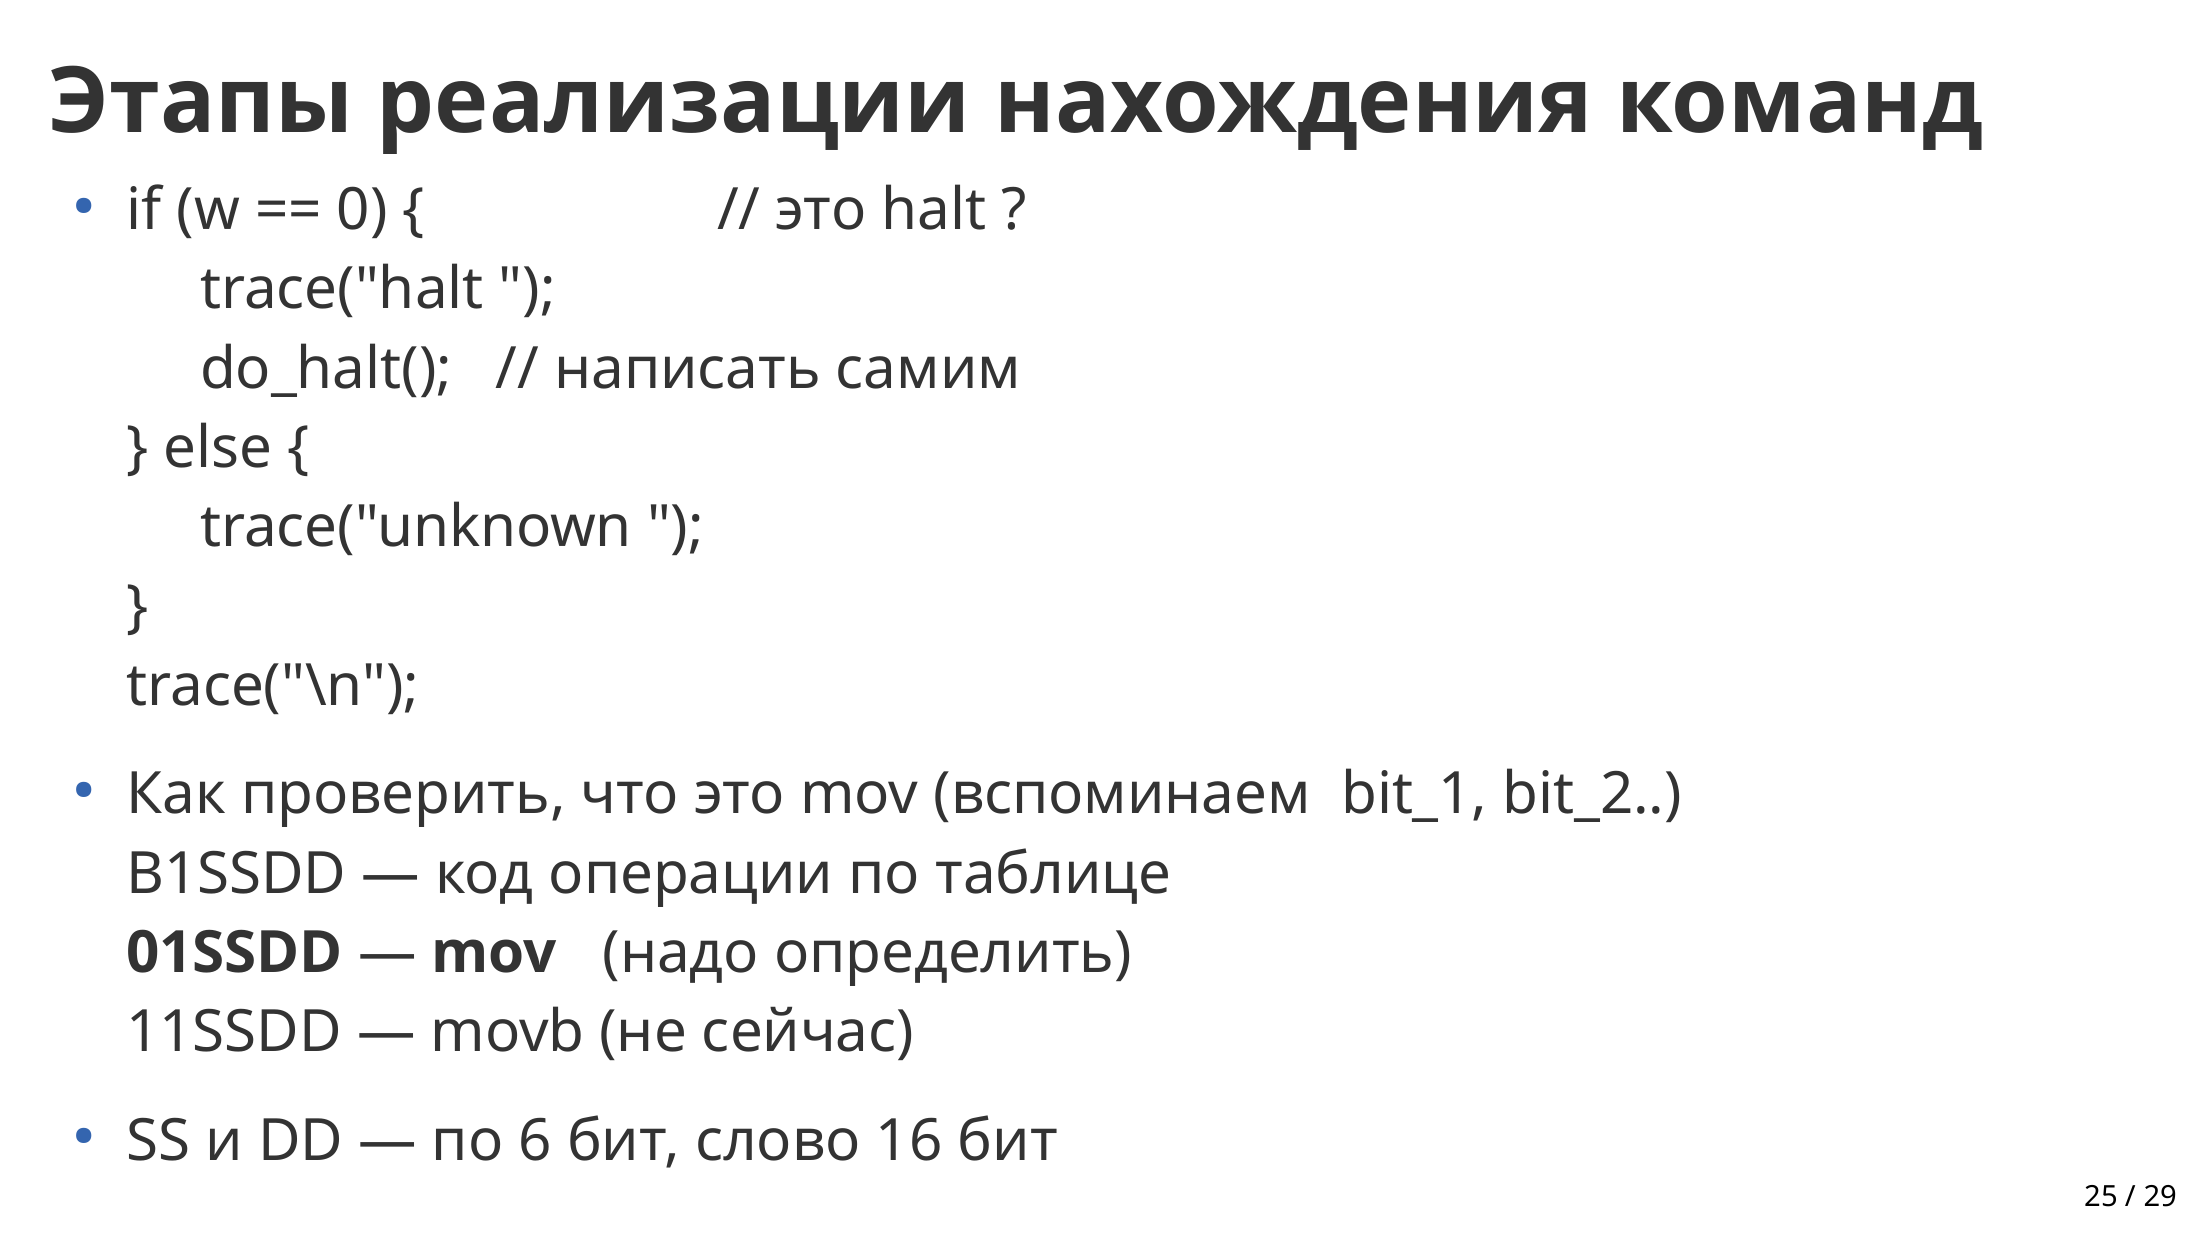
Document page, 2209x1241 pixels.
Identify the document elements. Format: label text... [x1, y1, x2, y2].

title Этапы реализации нахождения команд [48, 34, 2174, 160]
list if (w == 0) { // это halt ? trace("halt "); do_halt(); // написать самим } else { trace("unknown "); } trace("\n"); Как проверить, что это mov (вспоминаем bit_1, bit_2..) B1SSDD — код операции по таблице 01SSDD — mov (надо определить) 11SSDD — movb (не сейчас) SS и DD — по 6 бит, слово 16 бит [55, 167, 1690, 1148]
